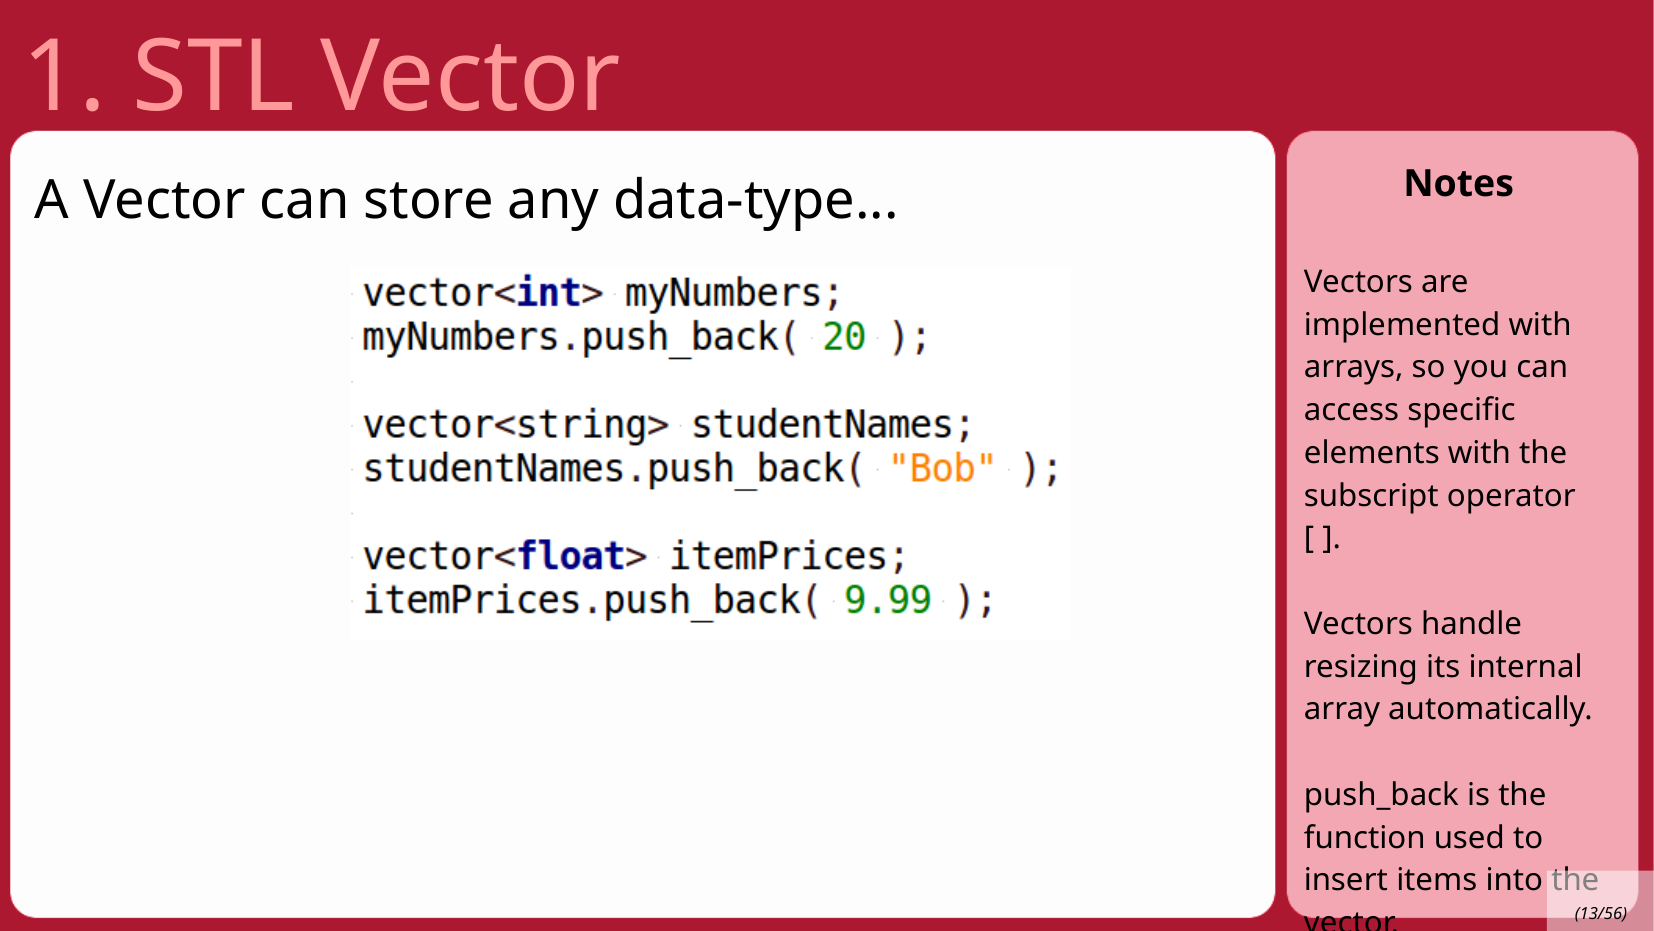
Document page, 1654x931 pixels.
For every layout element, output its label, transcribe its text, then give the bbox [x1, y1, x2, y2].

picture [1324, 918, 1332, 923]
title 1. STL Vector [22, 7, 1511, 136]
picture [0, 0, 1654, 931]
text_box Notes Vectors are implemented with arrays, so you can access specific elements with the subscript operator [ ]. Vectors handle resizing its internal array automatically. push_back is the function used to insert items into the vector. [1289, 149, 1629, 778]
text_box (<number>/56) [1546, 877, 1654, 931]
text_box A Vector can store any data-type... [34, 160, 1248, 227]
picture [1368, 918, 1377, 931]
